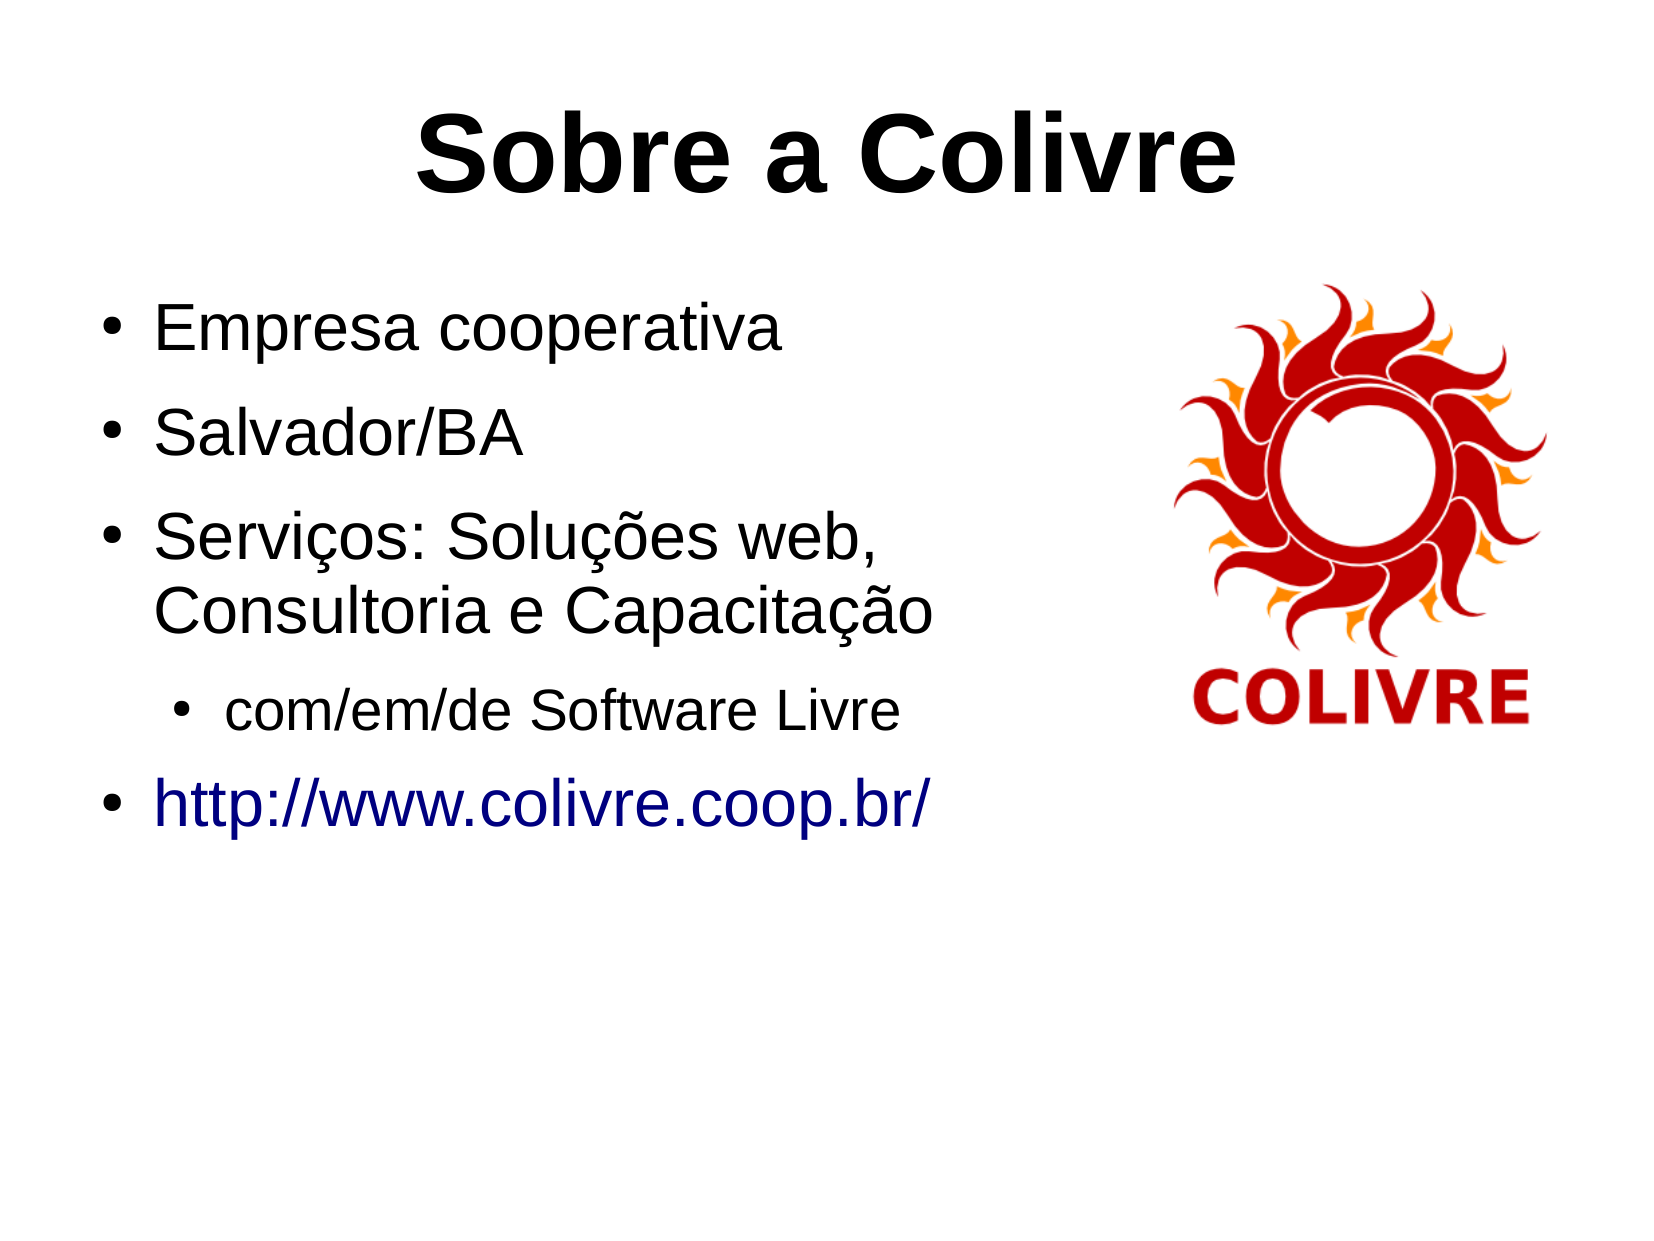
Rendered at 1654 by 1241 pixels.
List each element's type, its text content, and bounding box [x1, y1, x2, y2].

title Sobre a Colivre [82, 56, 1571, 250]
picture [1126, 270, 1595, 739]
list Empresa cooperativa Salvador/BA Serviços: Soluções web, Consultoria e Capacitação com/em/de Software Livre http://www.colivre.coop.br/ [82, 290, 1123, 1109]
